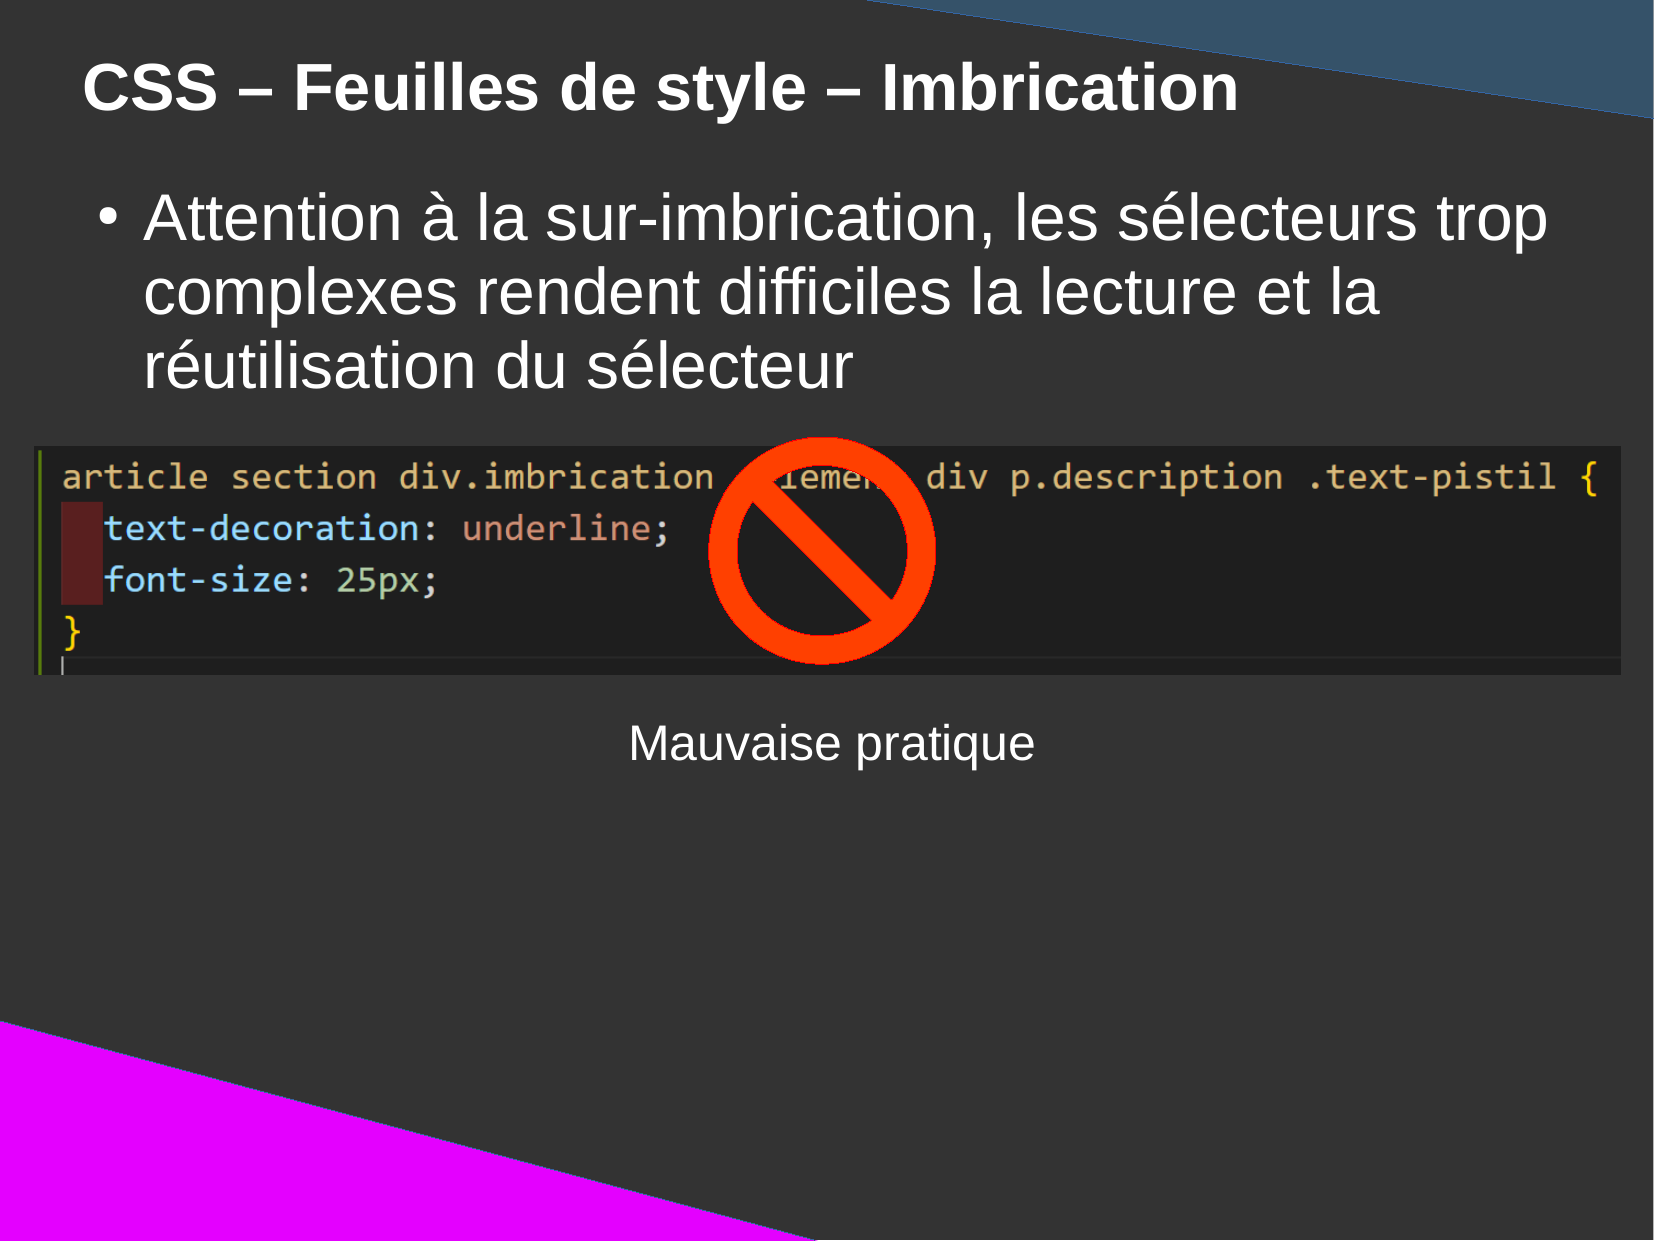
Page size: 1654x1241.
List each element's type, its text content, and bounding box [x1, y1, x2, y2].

list Attention à la sur-imbrication, les sélecteurs trop complexes rendent difficiles la lecture et la réutilisation du sélecteur [81, 180, 1606, 406]
title CSS – Feuilles de style – Imbrication [82, 49, 1571, 153]
picture [774, 466, 907, 599]
title Mauvaise pratique [531, 715, 1133, 827]
text_box [0, 1020, 819, 1241]
text_box [867, 0, 1654, 119]
text_box [708, 437, 936, 665]
picture [34, 446, 1621, 676]
picture [738, 503, 870, 635]
